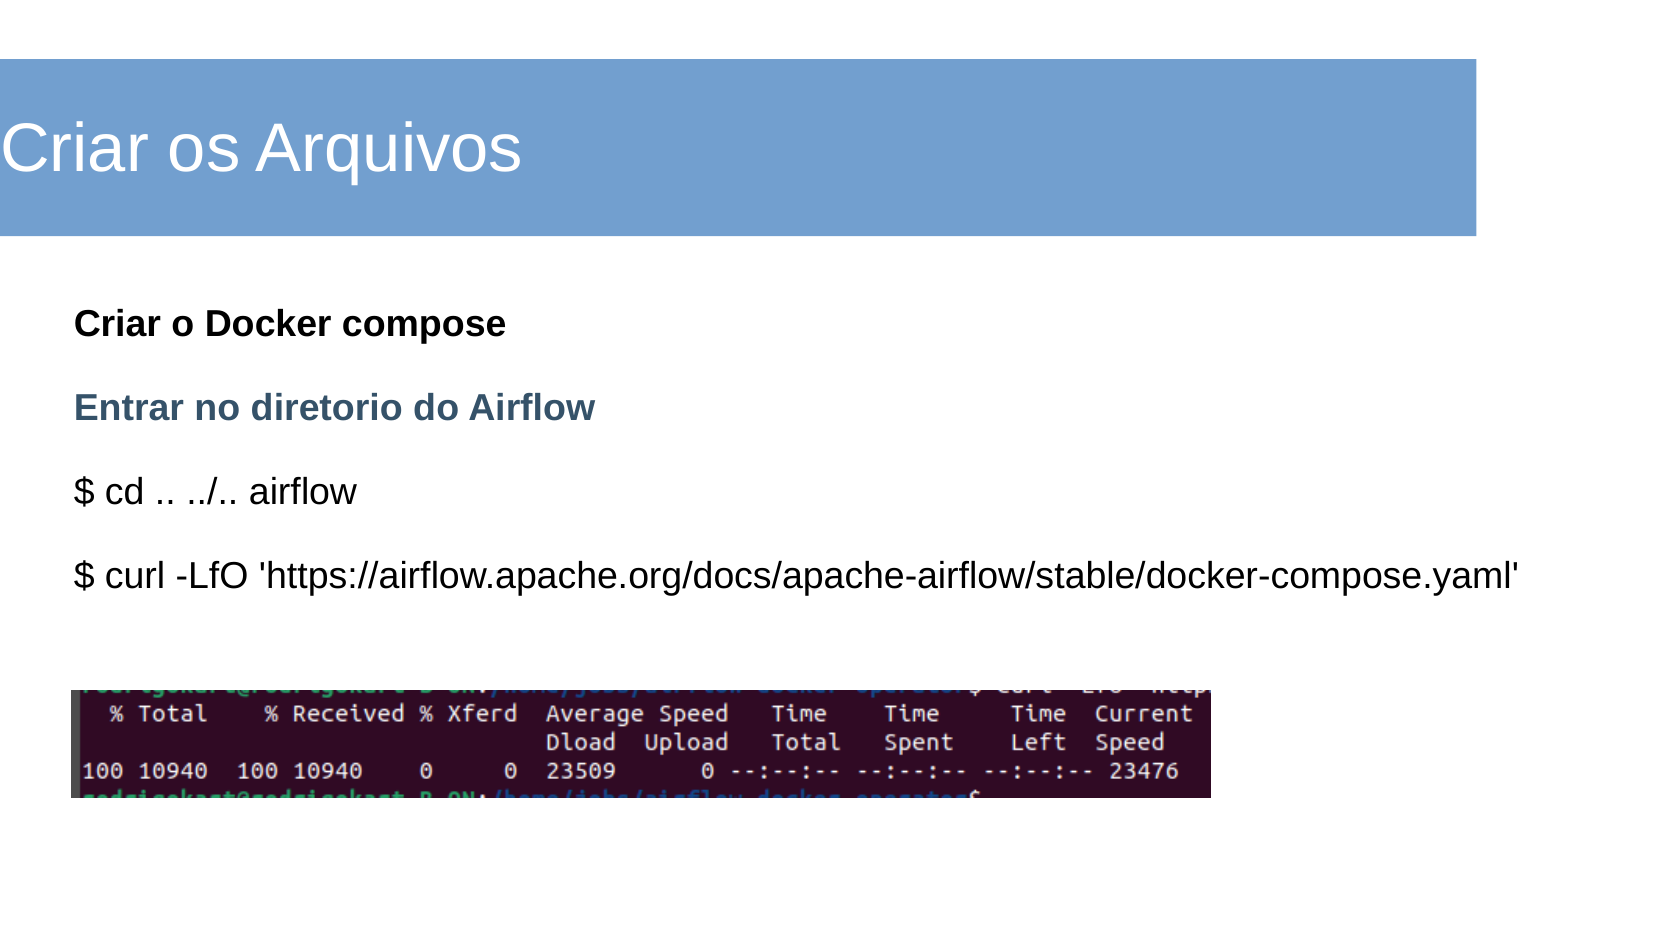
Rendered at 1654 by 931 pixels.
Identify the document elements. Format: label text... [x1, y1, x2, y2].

text_box Entrar no diretorio do Airflow $ cd .. ../.. airflow $ curl -LfO 'https://airflow.apache.org/docs/apache-airflow/stable/docker-compose.yaml' [59, 378, 1536, 668]
picture [71, 690, 1211, 798]
text_box Criar o Docker compose [59, 295, 827, 355]
title Criar os Arquivos [0, 59, 1477, 237]
